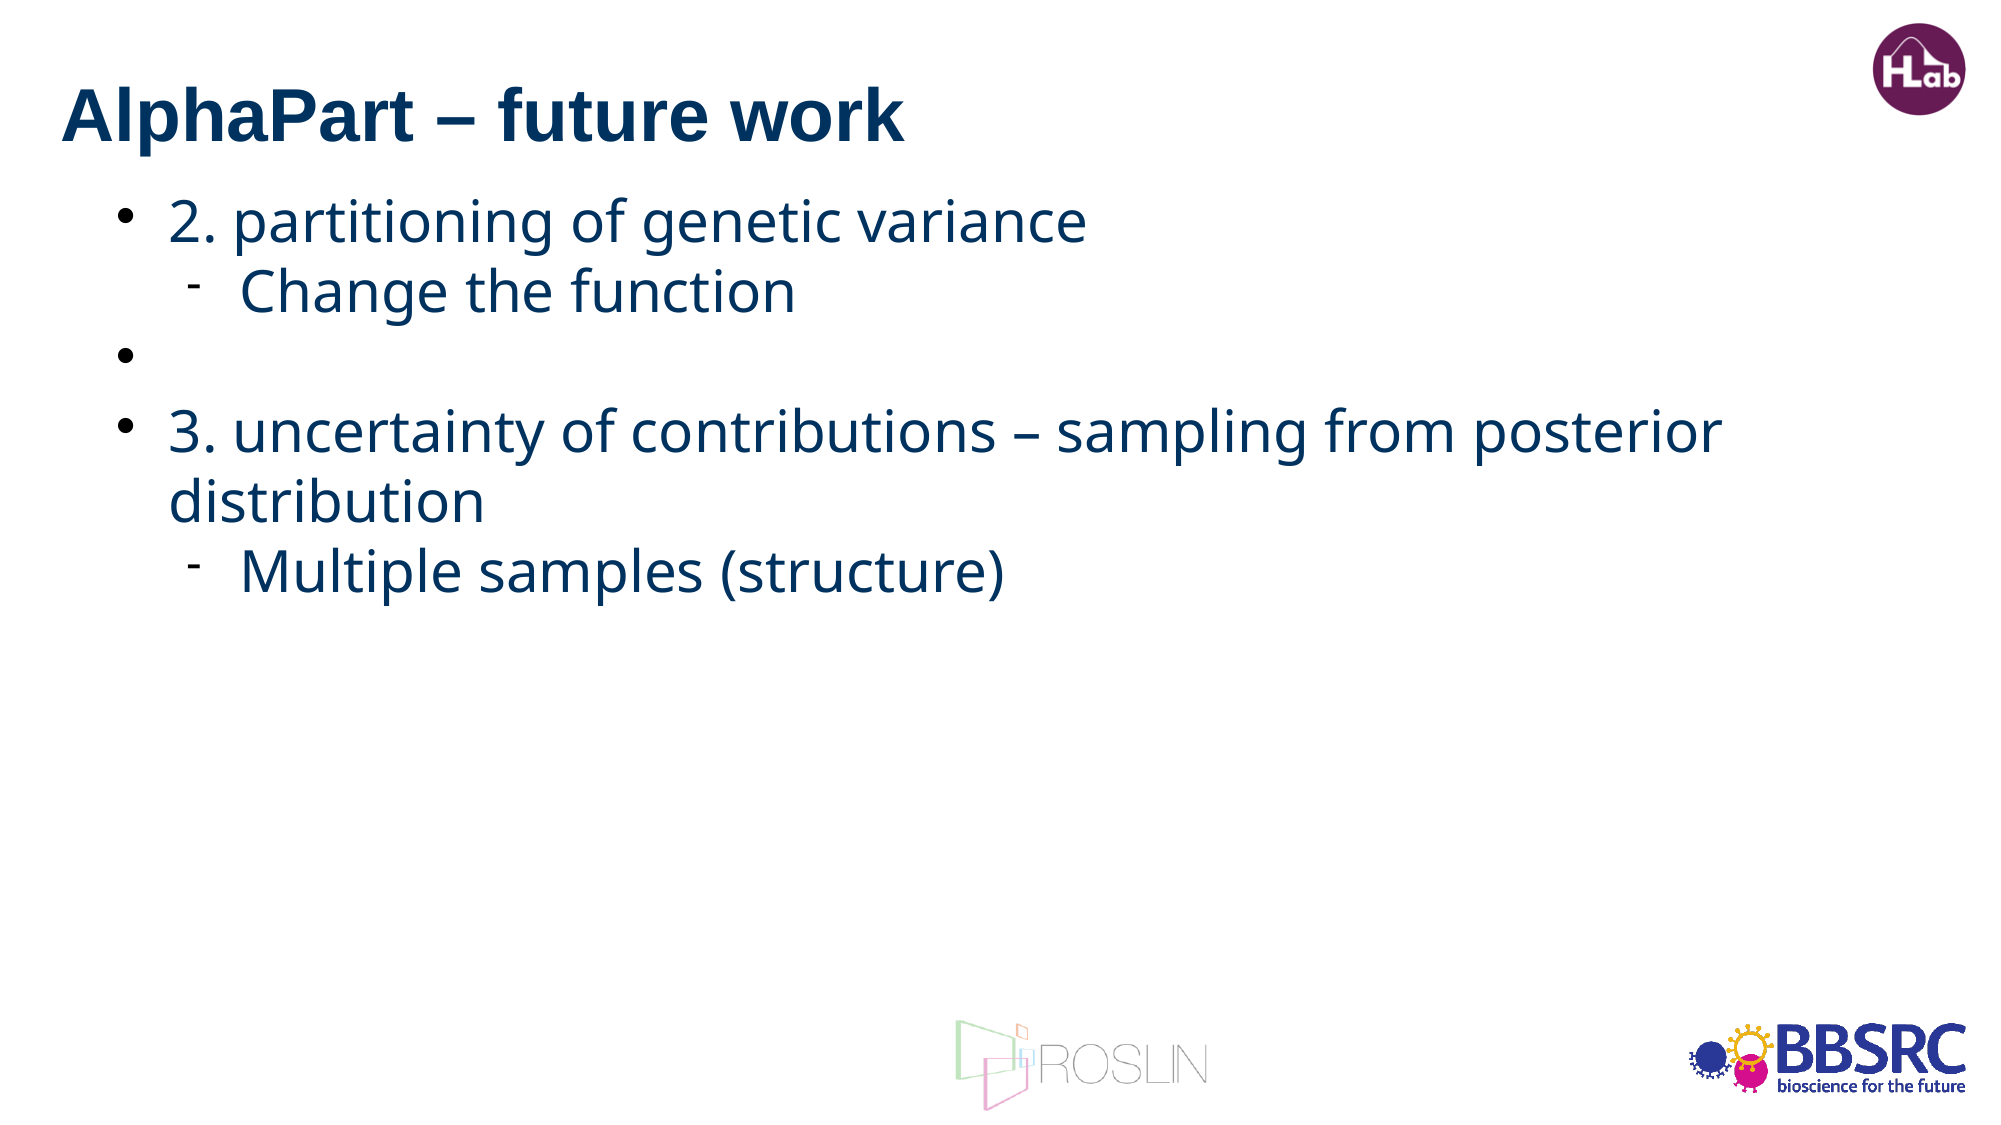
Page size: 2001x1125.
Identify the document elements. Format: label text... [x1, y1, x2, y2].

picture [1687, 1020, 1966, 1099]
text_box AlphaPart – future work [45, 59, 1926, 166]
picture [1872, 21, 1966, 116]
picture [948, 985, 1220, 1125]
text_box 2. partitioning of genetic variance Change the function 3. uncertainty of contributions – sampling from posterior distribution Multiple samples (structure) [83, 176, 1966, 975]
